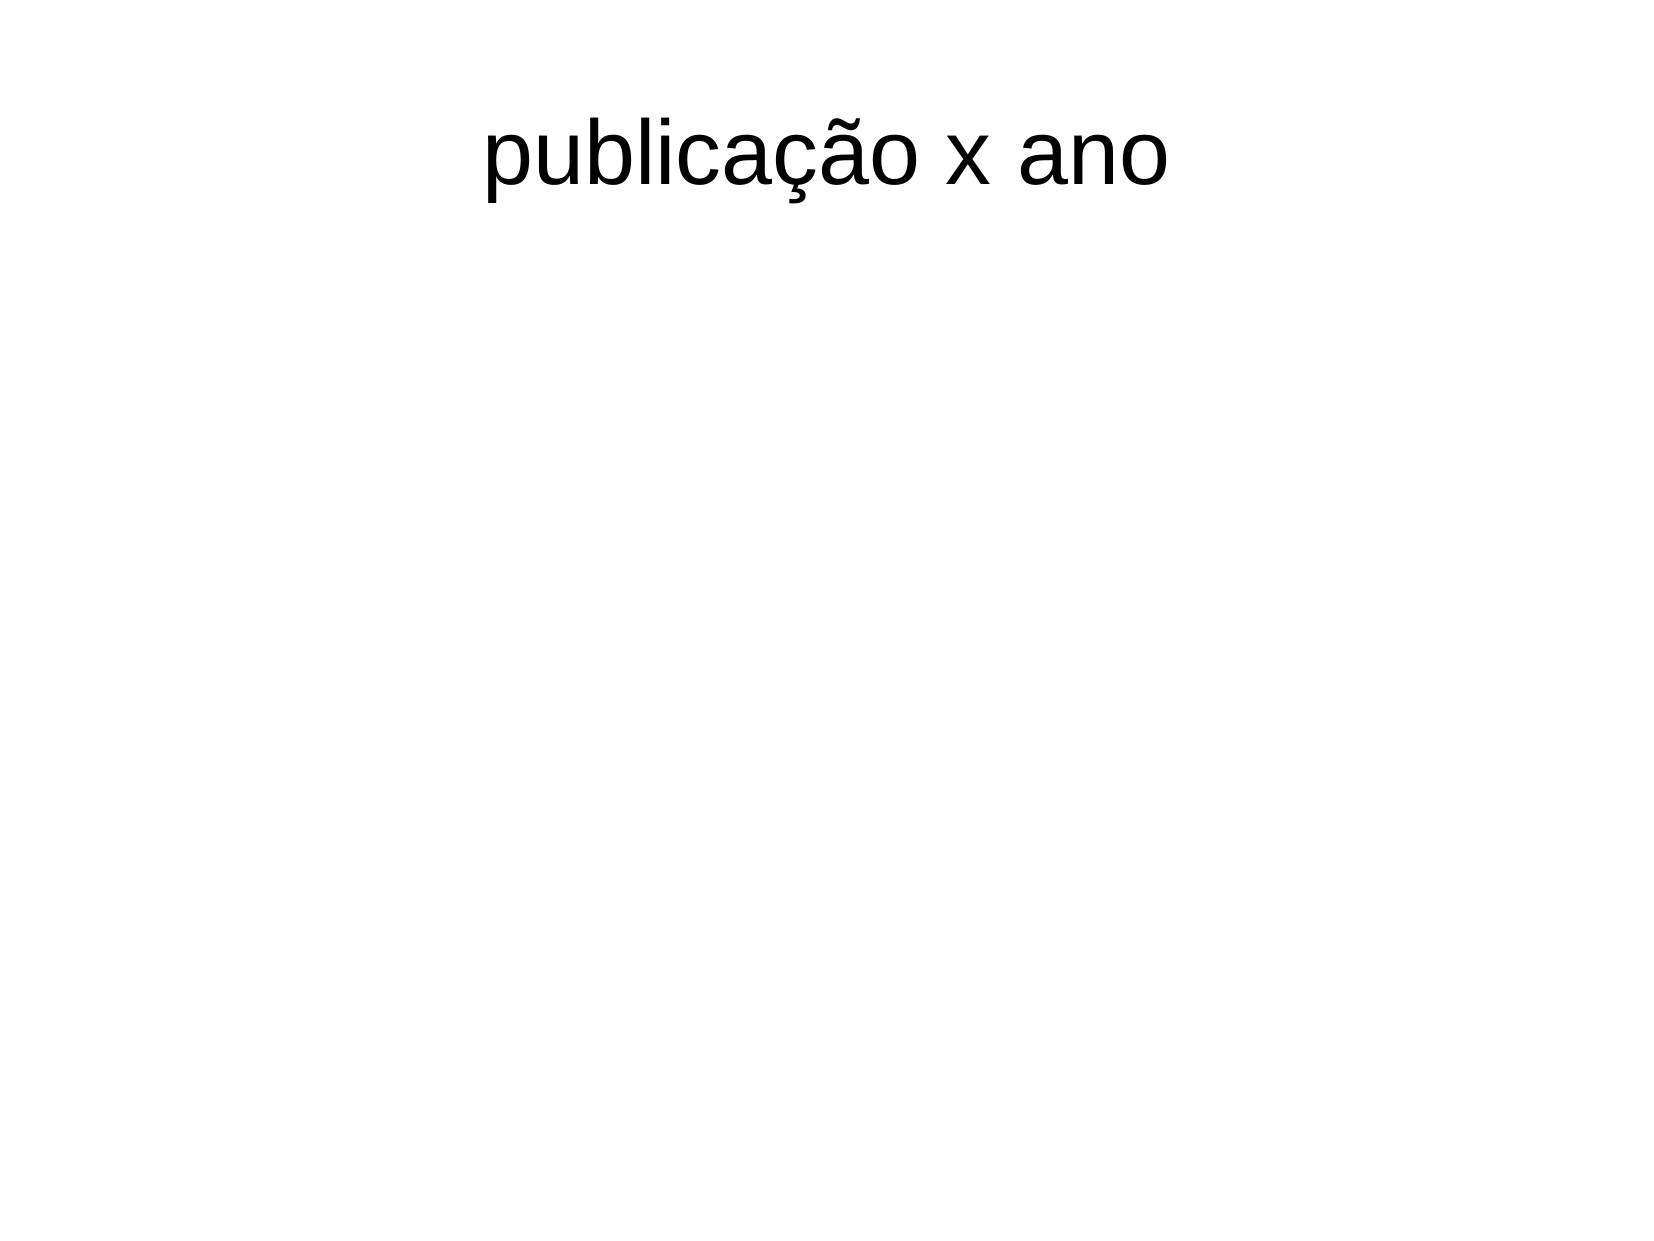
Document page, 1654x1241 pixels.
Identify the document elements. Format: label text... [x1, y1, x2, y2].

title publicação x ano [82, 49, 1571, 257]
